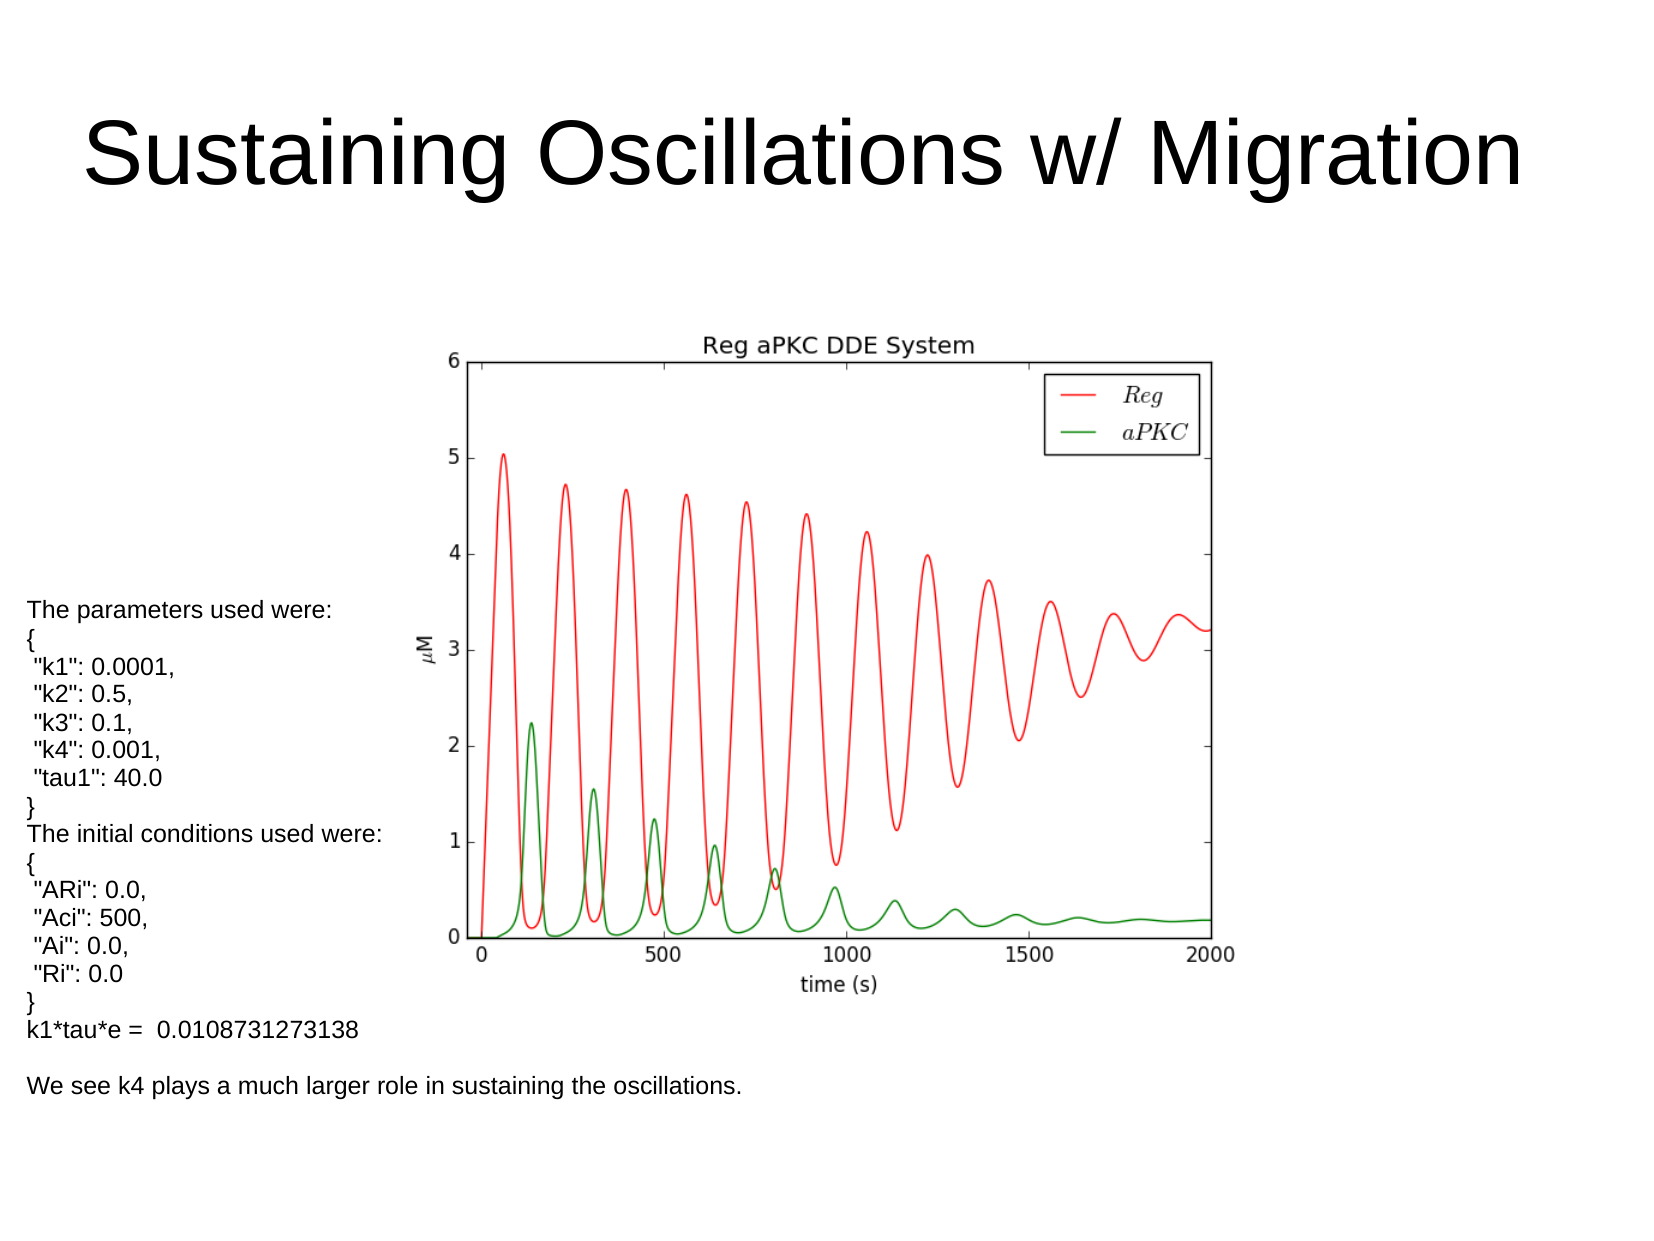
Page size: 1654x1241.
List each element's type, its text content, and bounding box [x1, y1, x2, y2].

title Sustaining Oscillations w/ Migration [82, 49, 1571, 257]
picture [347, 290, 1307, 588]
text_box The parameters used were: { "k1": 0.0001, "k2": 0.5, "k3": 0.1, "k4": 0.001, "tau1": 40.0 } The initial conditions used were: { "ARi": 0.0, "Aci": 500, "Ai": 0.0, "Ri": 0.0 } k1*tau*e = 0.0108731273138 We see k4 plays a much larger role in sustaining the oscillations. [11, 588, 1524, 1241]
